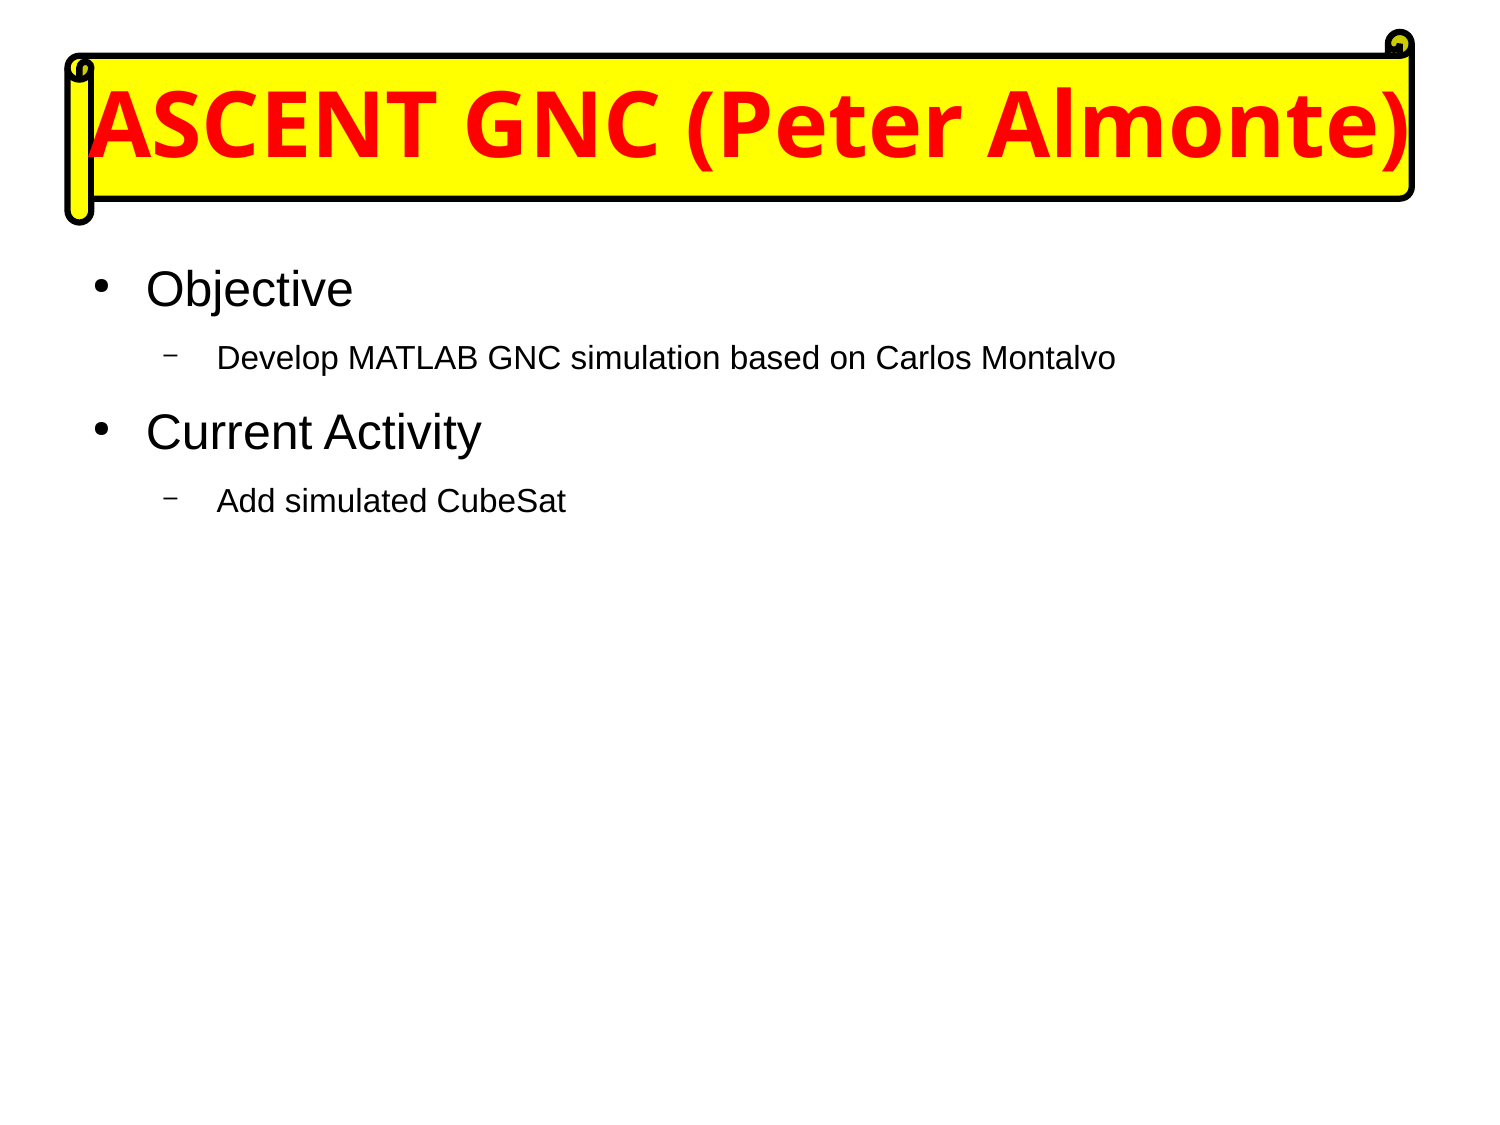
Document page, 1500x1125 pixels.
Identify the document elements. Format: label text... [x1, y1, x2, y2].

text_box [72, 31, 1412, 58]
list Objective Develop MATLAB GNC simulation based on Carlos Montalvo Current Activity Add simulated CubeSat [75, 263, 1425, 916]
text_box [67, 184, 1412, 223]
text_box ASCENT GNC (Peter Almonte) [0, 58, 1500, 184]
